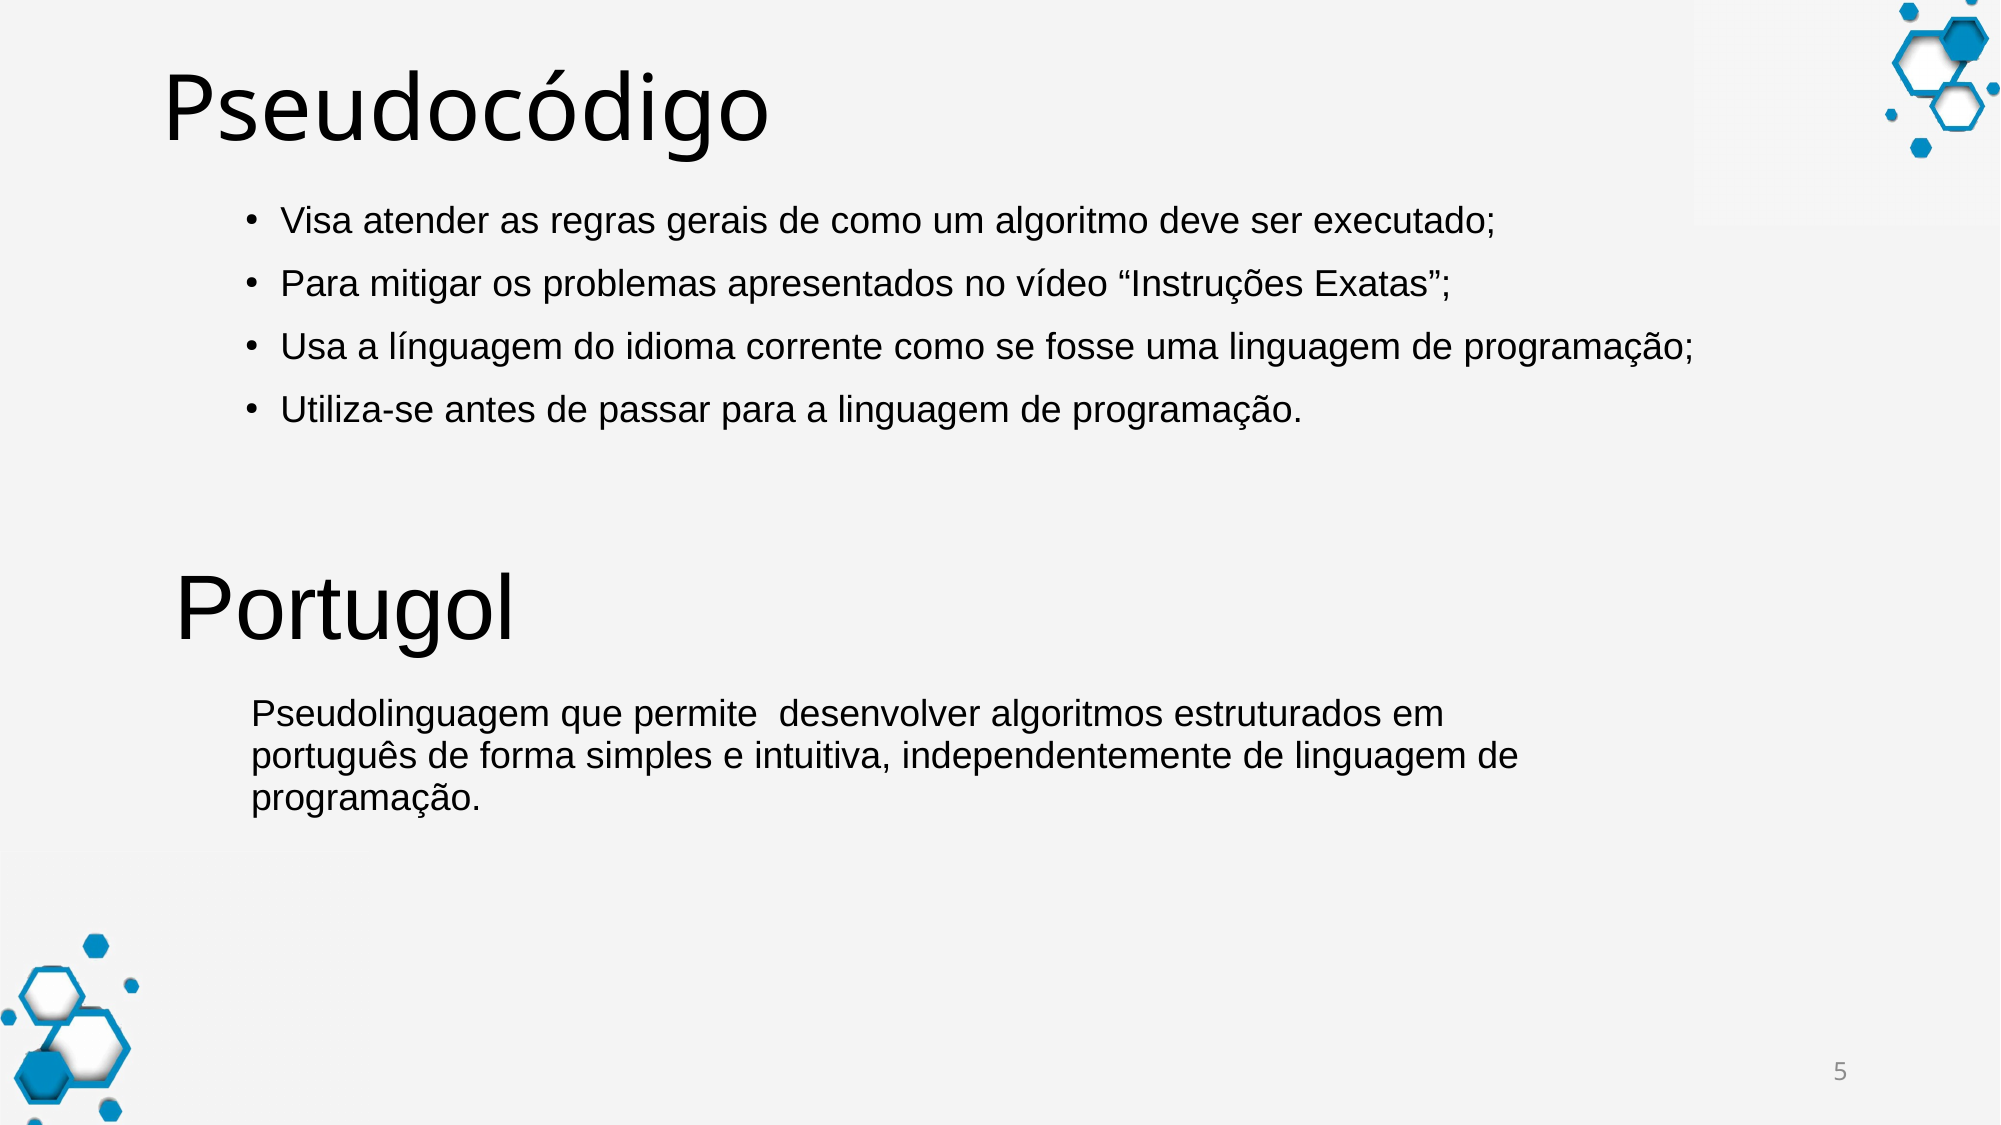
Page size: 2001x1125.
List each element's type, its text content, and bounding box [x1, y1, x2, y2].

text_box Portugol [159, 549, 538, 667]
slide_number <número> [1412, 1042, 1863, 1103]
picture [1694, 0, 2000, 226]
picture [1, 852, 369, 1125]
text_box Visa atender as regras gerais de como um algoritmo deve ser executado; Para mitigar os problemas apresentados no vídeo “Instruções Exatas”; Usa a línguagem do idioma corrente como se fosse uma linguagem de programação; Utiliza-se antes de passar para a linguagem de programação. [230, 171, 1710, 438]
title Pseudocódigo [146, 22, 848, 199]
text_box Pseudolinguagem que permite desenvolver algoritmos estruturados em português de forma simples e intuitiva, independentemente de linguagem de programação. [236, 685, 1536, 826]
